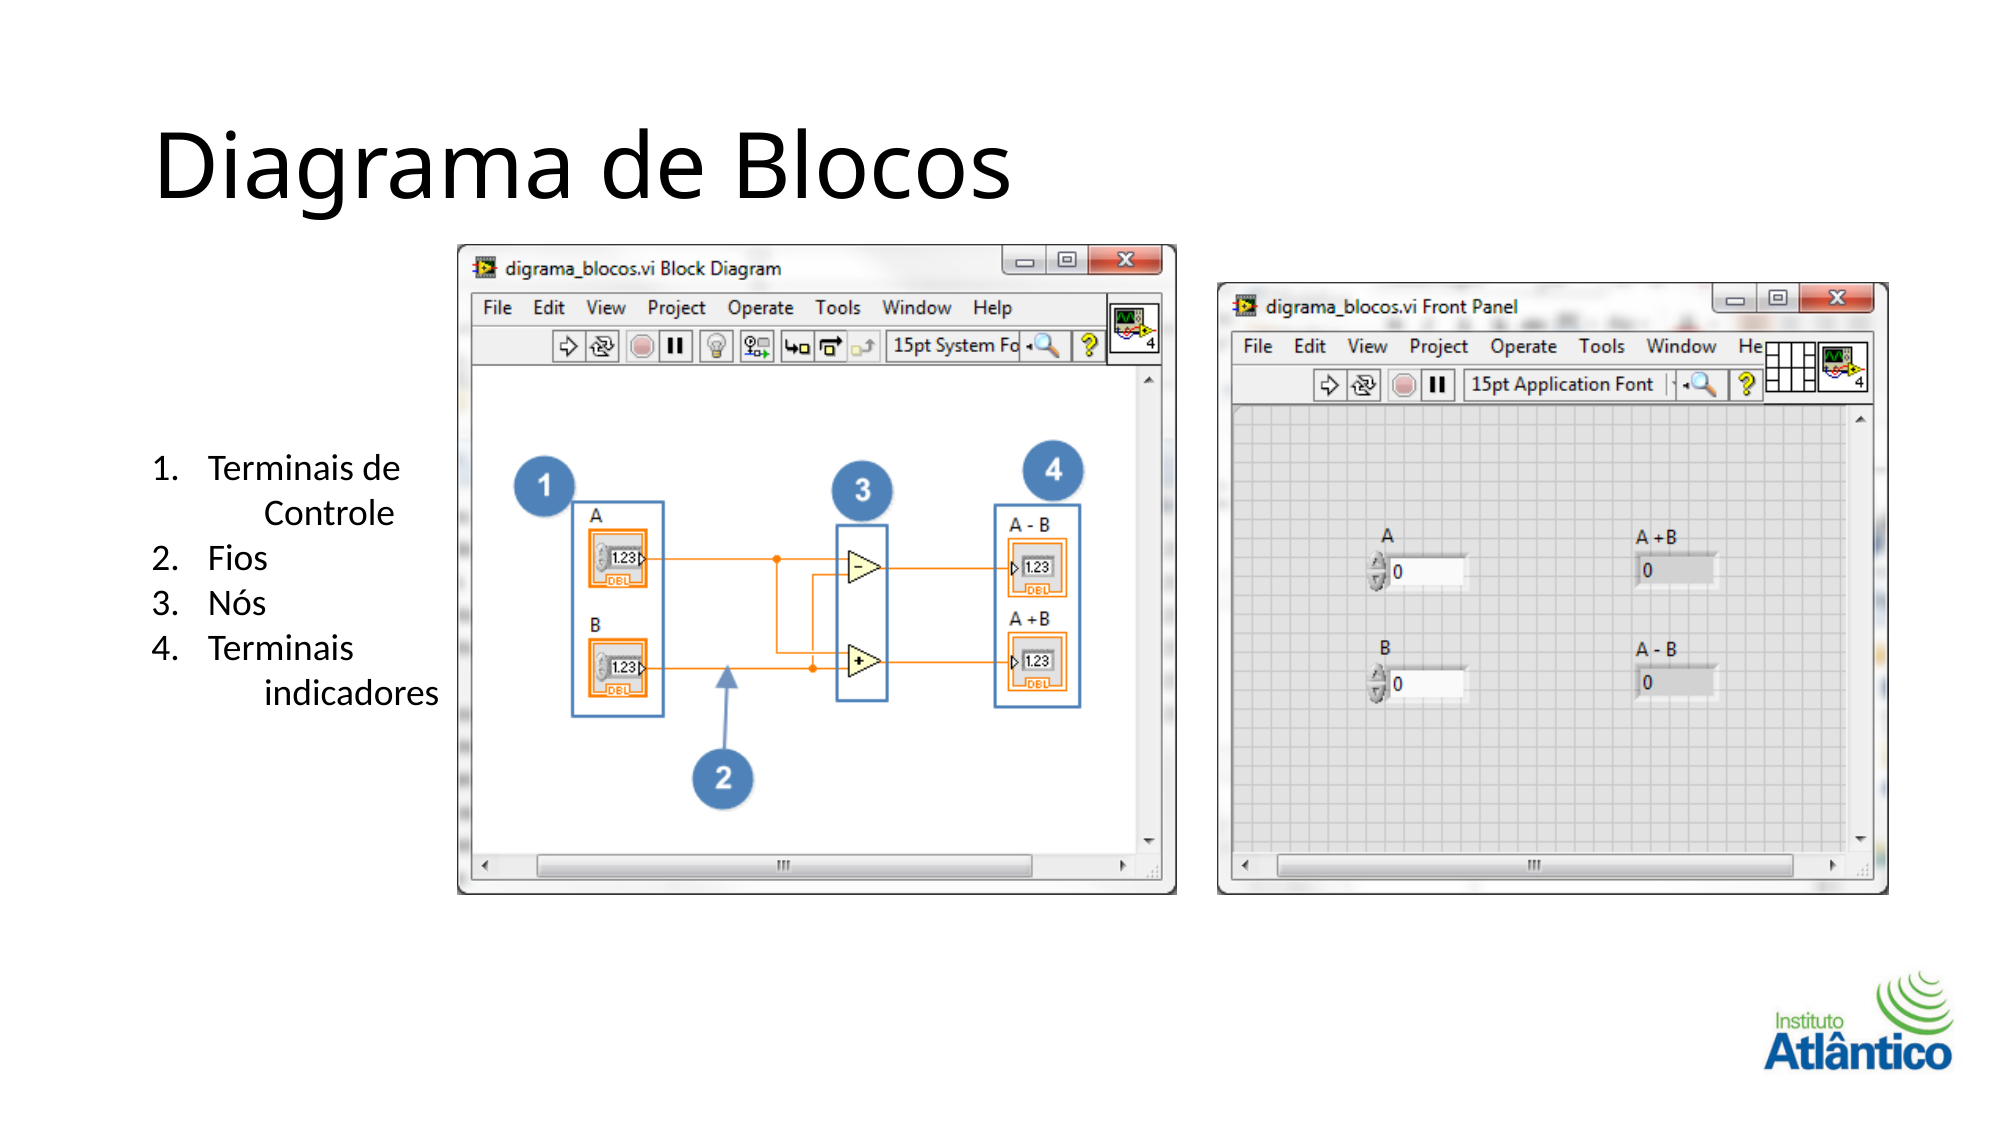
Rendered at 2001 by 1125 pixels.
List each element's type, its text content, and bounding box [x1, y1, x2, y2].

title Diagrama de Blocos [137, 59, 1863, 278]
picture [457, 244, 1177, 895]
text_box Terminais de Controle Fios Nós Terminais indicadores [136, 435, 484, 724]
picture [1717, 930, 2000, 1120]
picture [1217, 282, 1889, 895]
